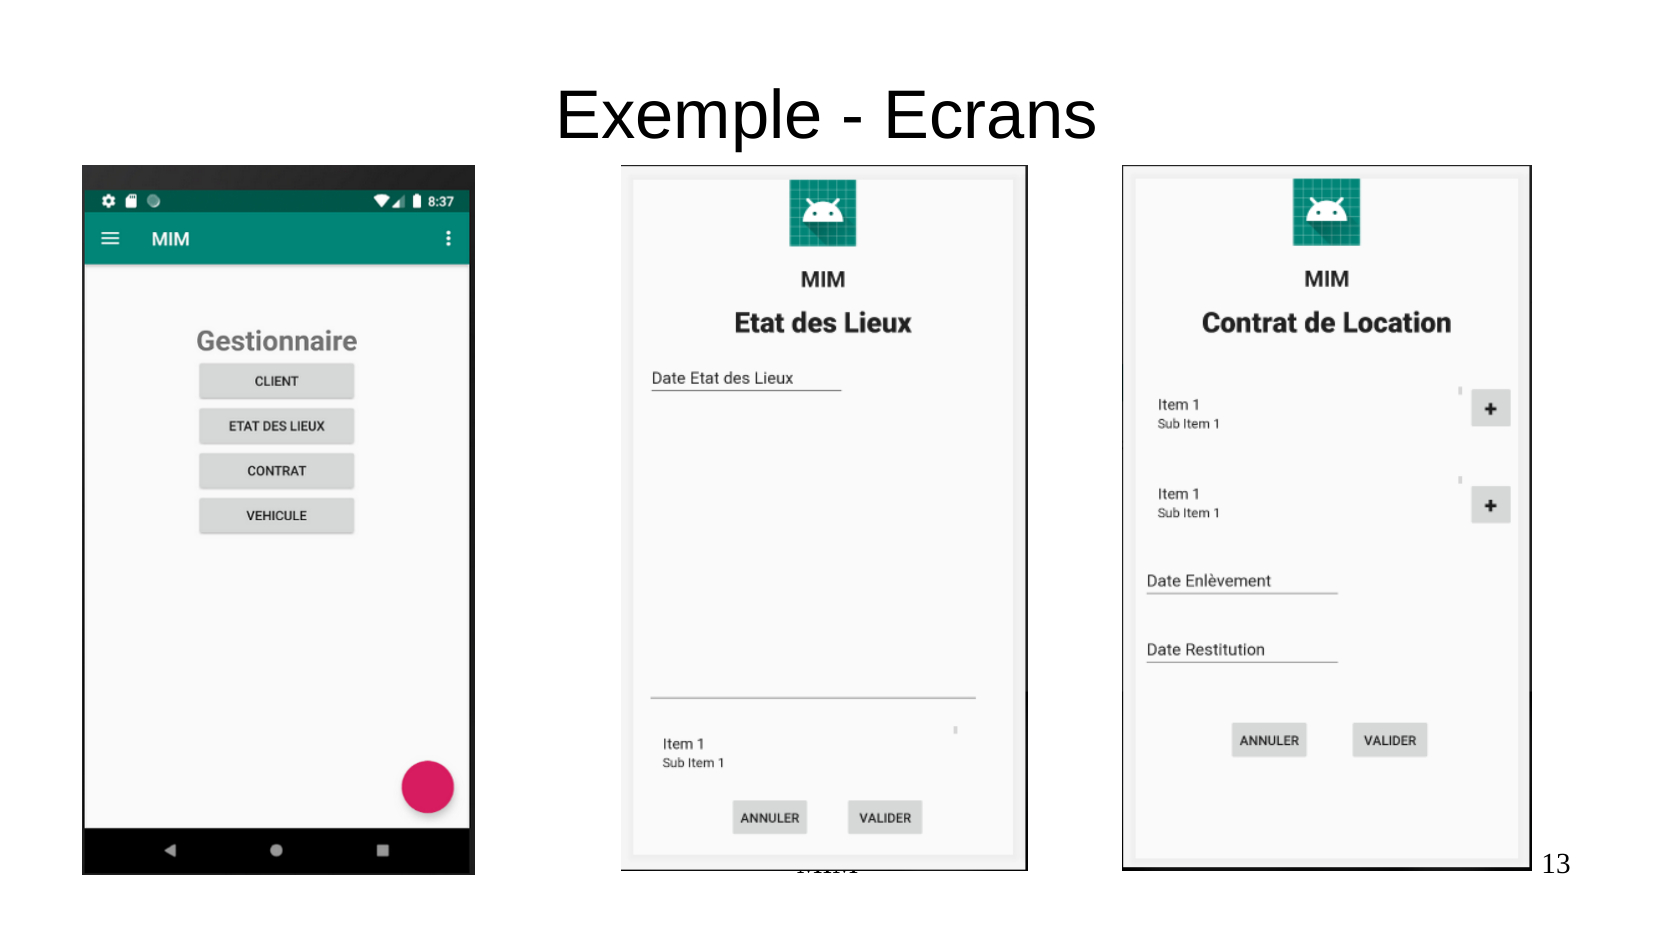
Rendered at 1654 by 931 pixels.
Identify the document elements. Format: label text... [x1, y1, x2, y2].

title Exemple - Ecrans [82, 37, 1571, 193]
picture [1122, 165, 1532, 871]
picture [621, 165, 1028, 871]
picture [82, 165, 475, 875]
